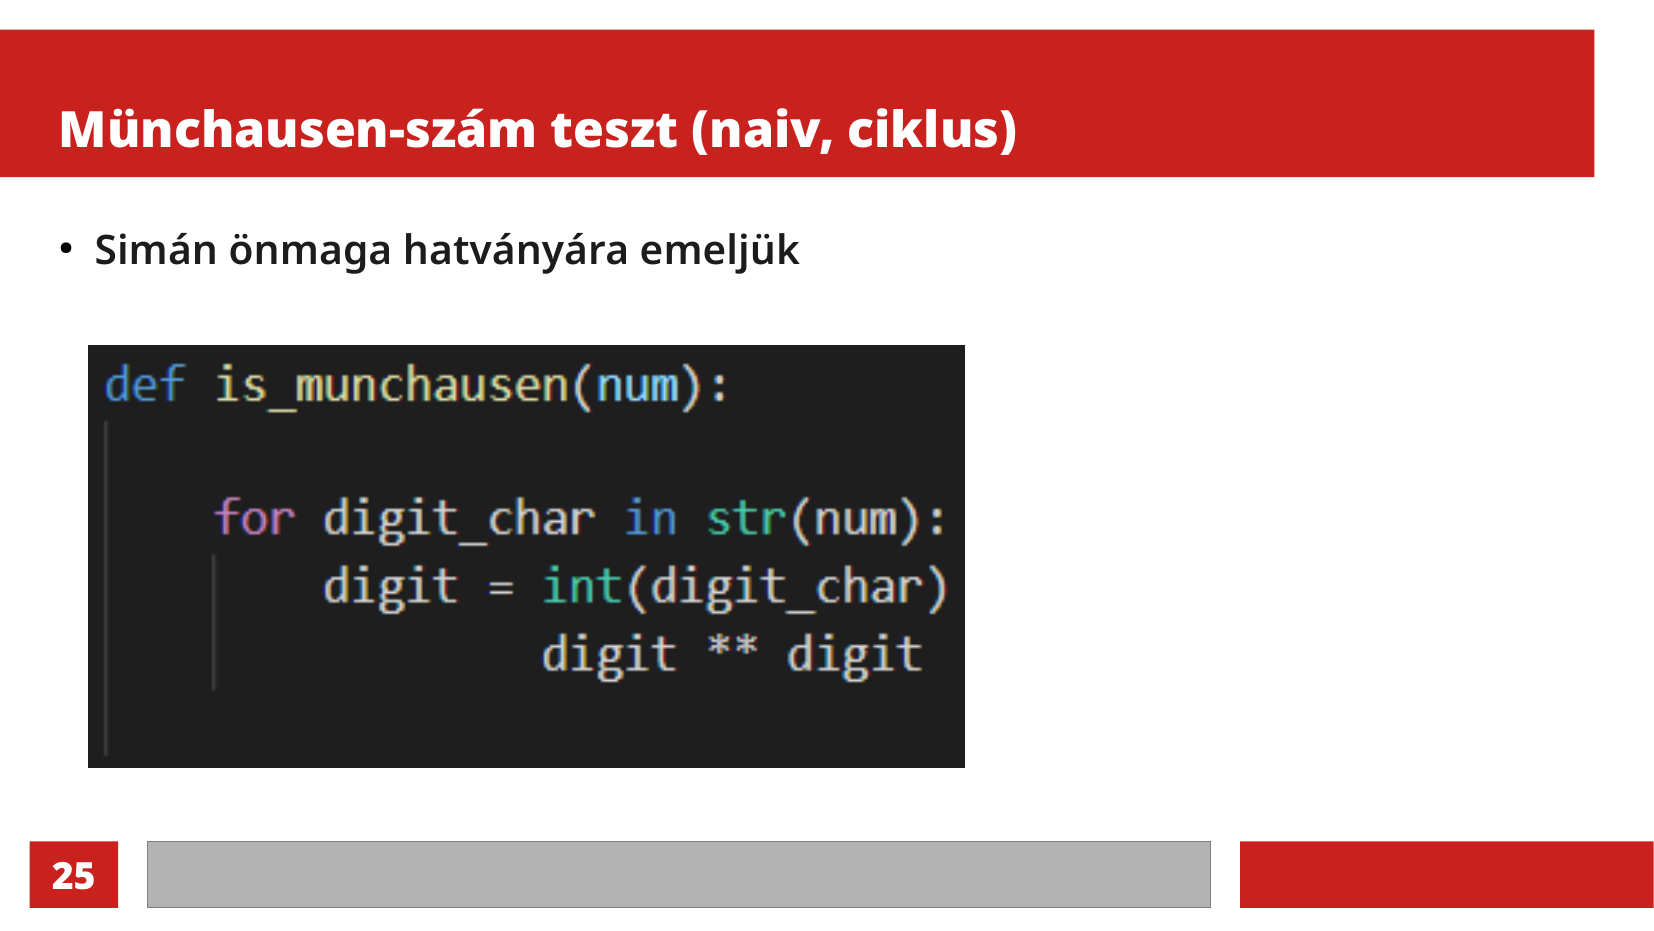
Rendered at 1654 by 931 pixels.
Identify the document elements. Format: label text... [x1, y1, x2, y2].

list Simán önmaga hatványára emeljük [59, 221, 1565, 473]
title Münchausen-szám teszt (naiv, ciklus) [59, 44, 1595, 163]
picture [88, 345, 965, 768]
